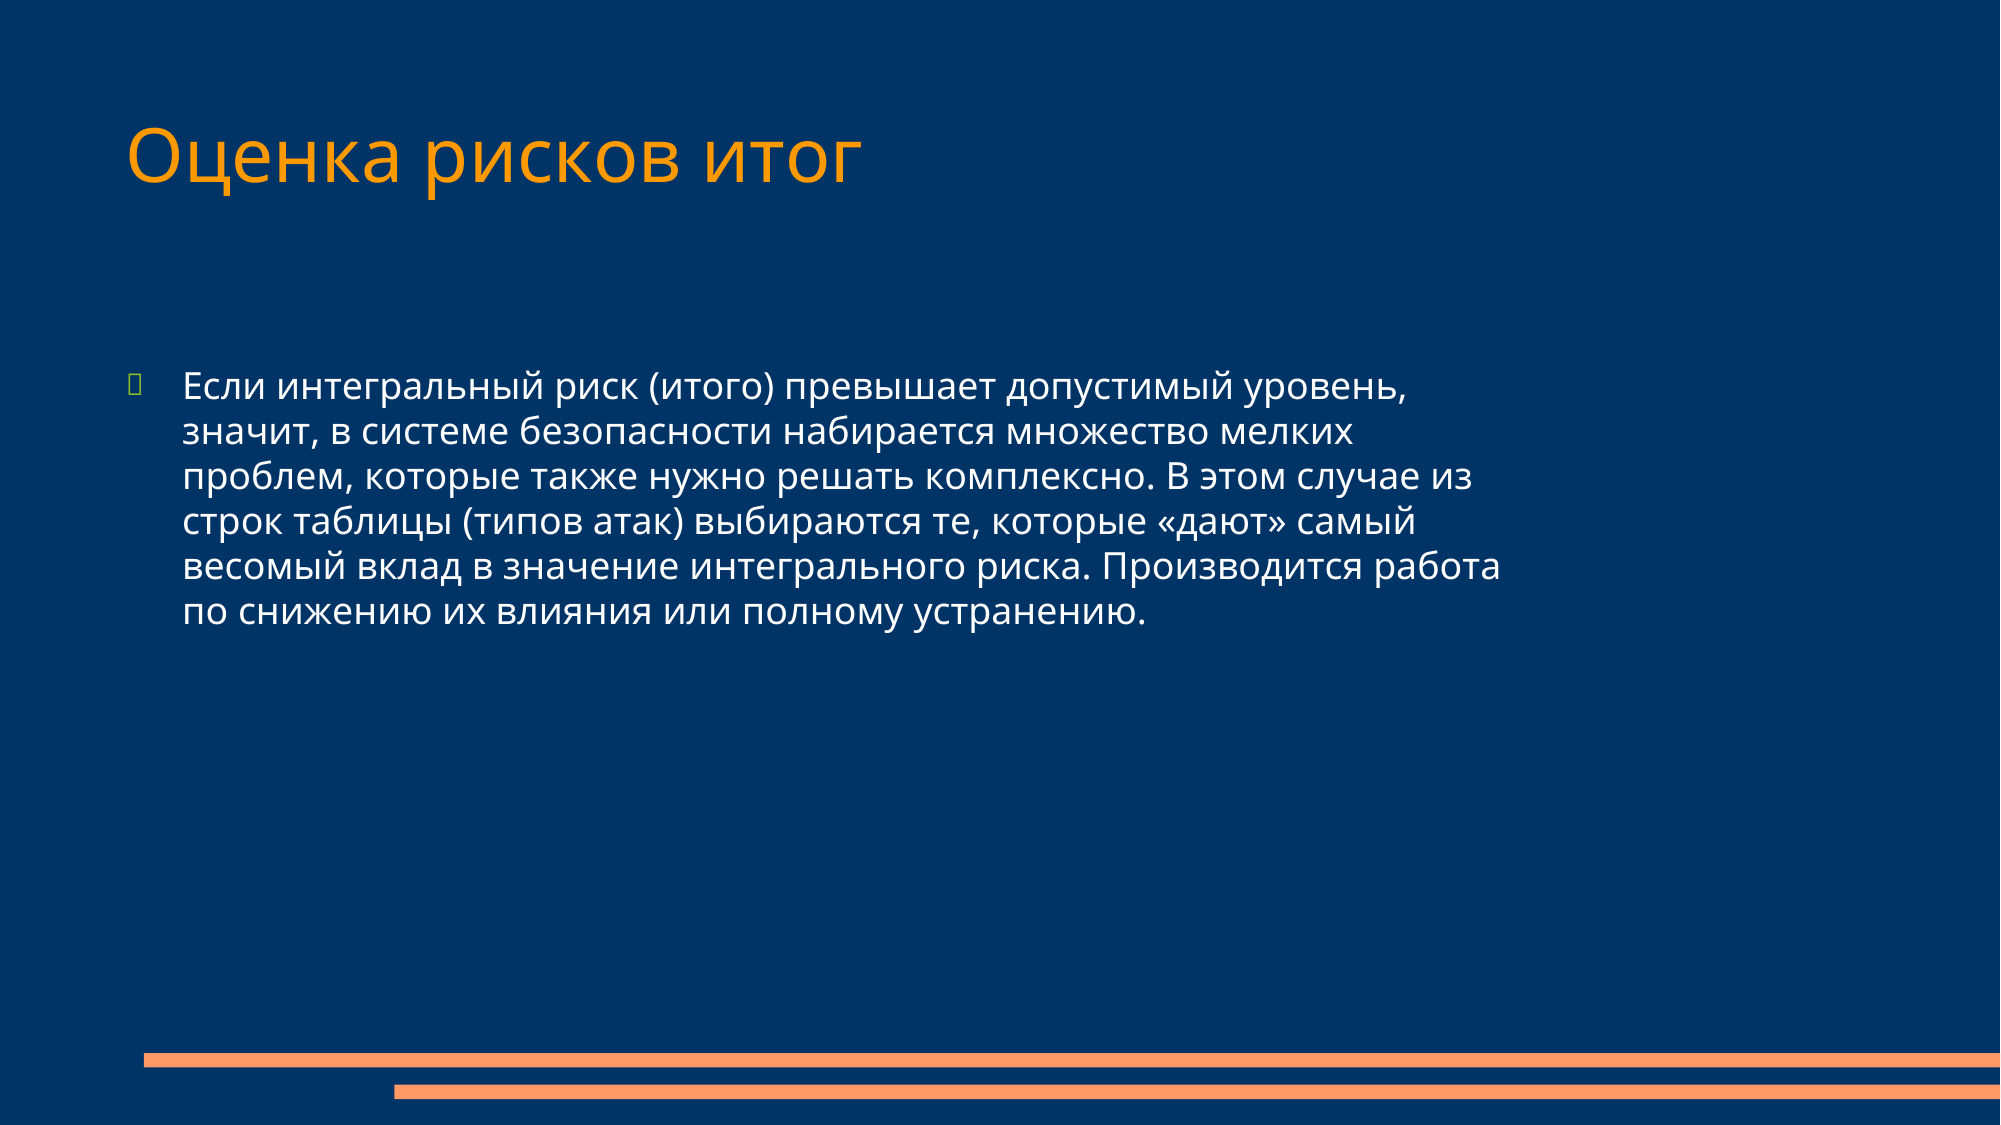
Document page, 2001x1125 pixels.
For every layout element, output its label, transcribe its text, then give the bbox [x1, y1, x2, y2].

list Если интегральный риск (итого) превышает допустимый уровень, значит, в системе безопасности набирается множество мелких проблем, которые также нужно решать комплексно. В этом случае из строк таблицы (типов атак) выбираются те, которые «дают» самый весомый вклад в значение интегрального риска. Производится работа по снижению их влияния или полному устранению. [111, 354, 1522, 992]
title Оценка рисков итог [111, 99, 1522, 317]
